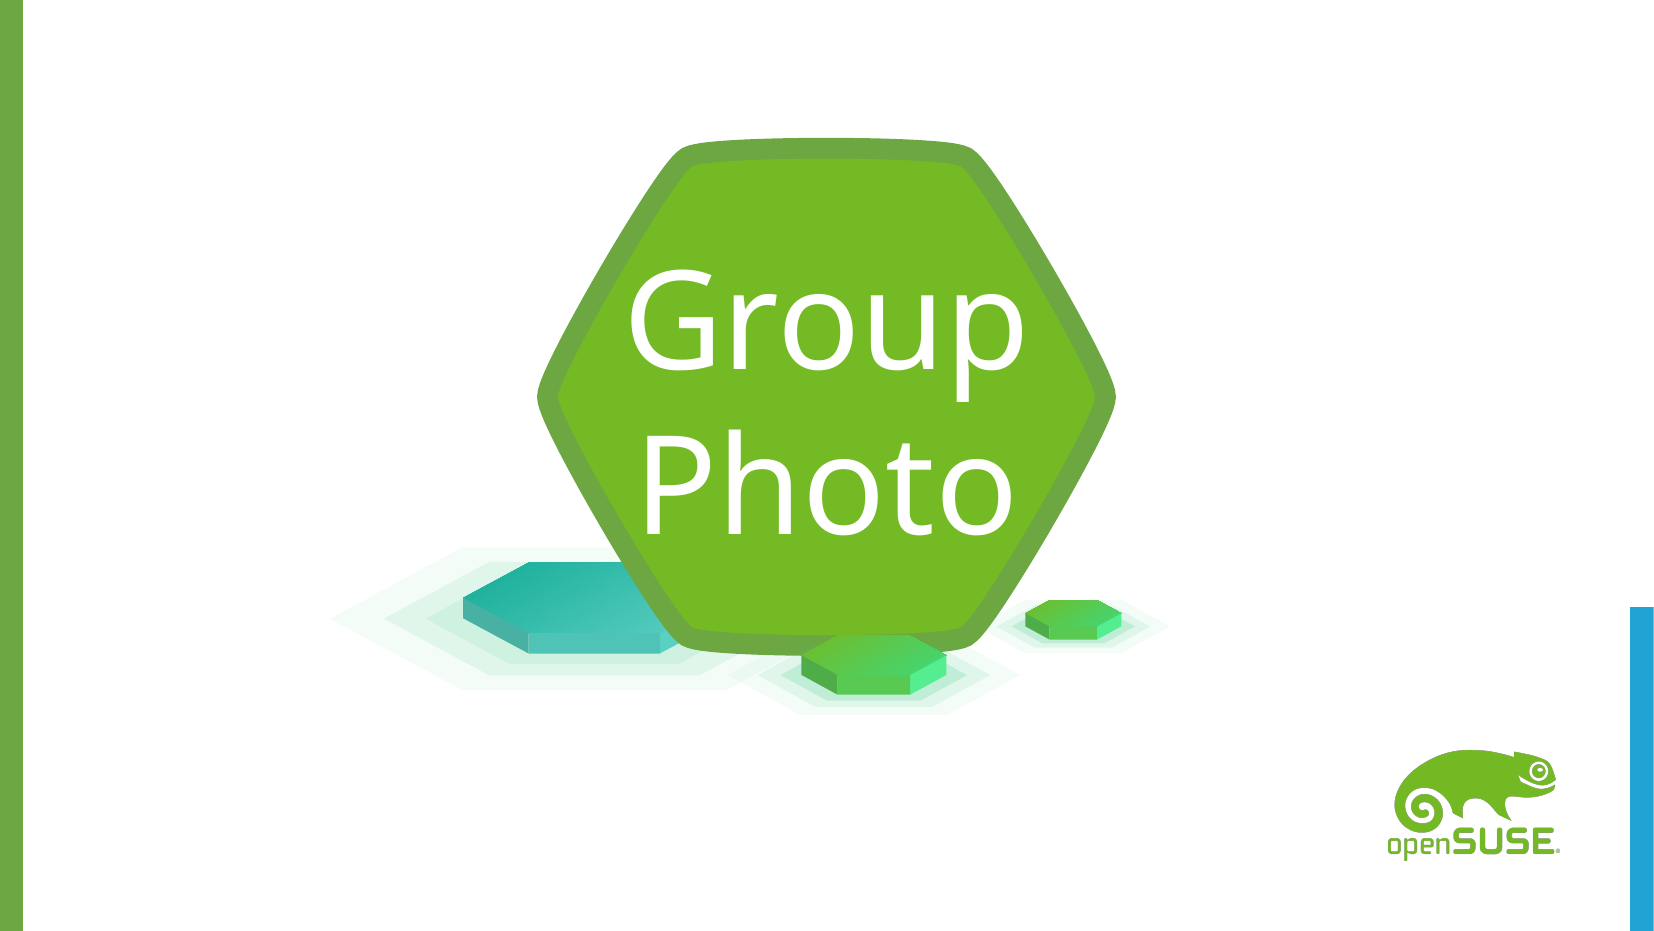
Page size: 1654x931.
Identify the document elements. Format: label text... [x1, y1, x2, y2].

text_box Group Photo [558, 158, 1095, 635]
picture [1388, 750, 1560, 861]
text_box [330, 547, 1020, 716]
text_box [976, 599, 1171, 653]
